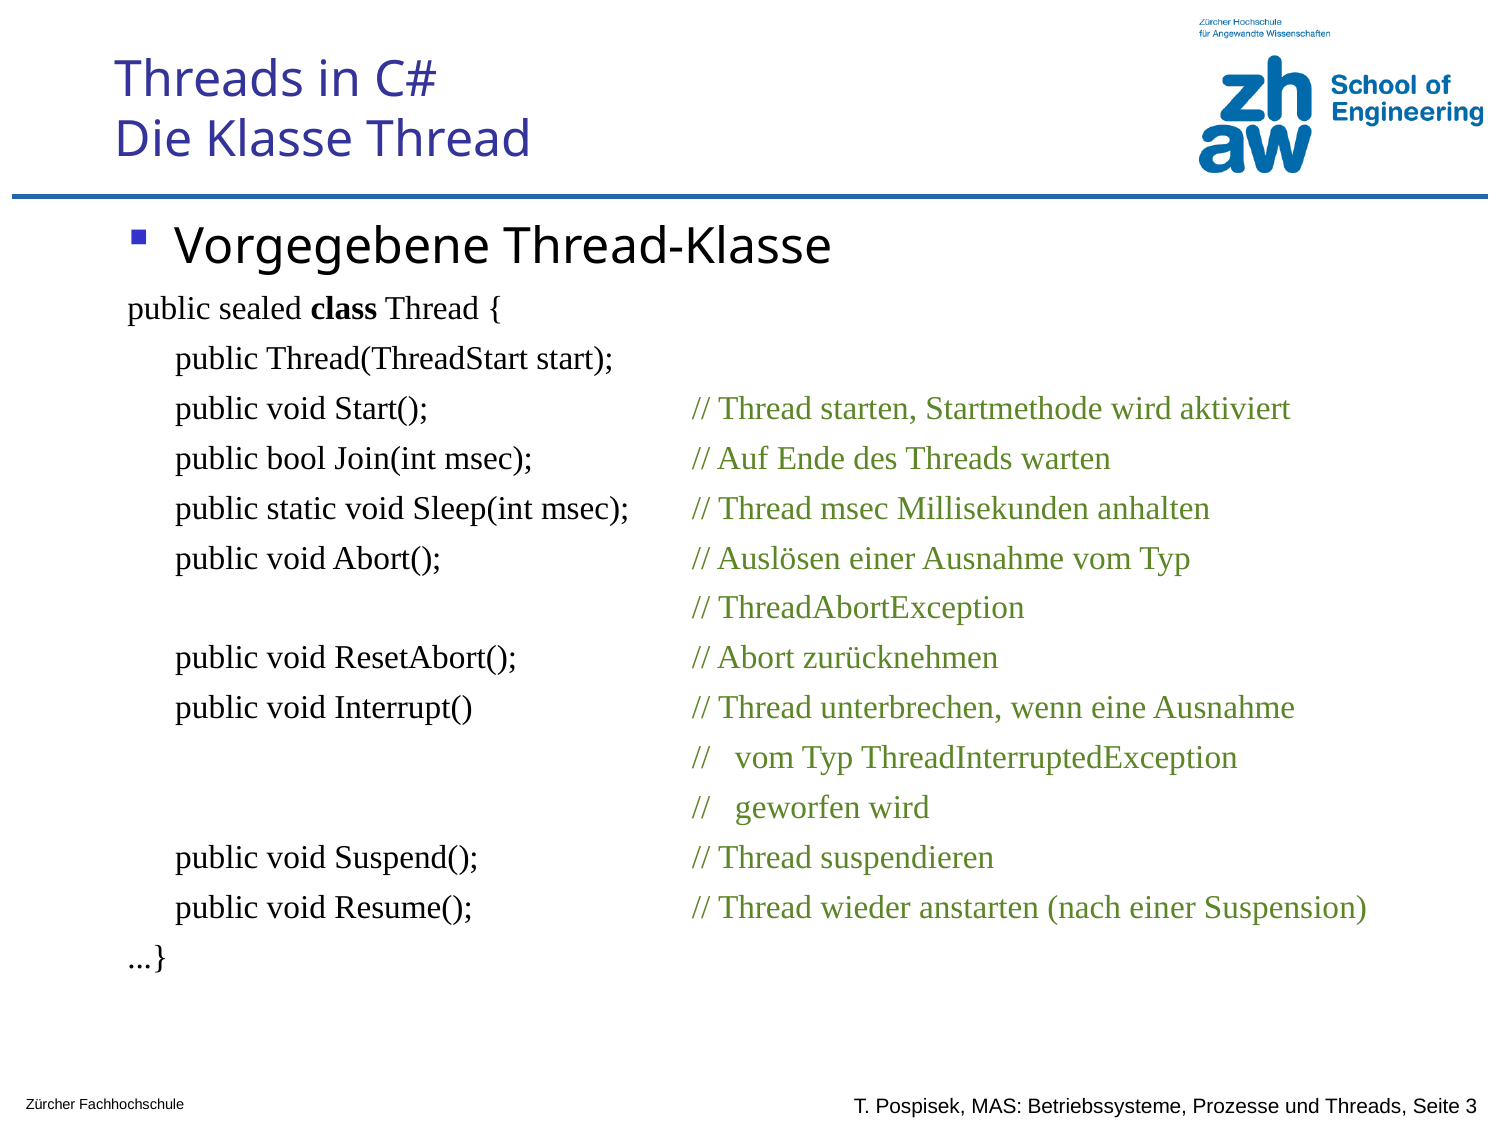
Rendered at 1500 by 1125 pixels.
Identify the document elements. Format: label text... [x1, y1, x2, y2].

text_box Vorgegebene Thread-Klasse [112, 200, 1375, 278]
text_box public sealed class Thread { public Thread(ThreadStart start); public void Start(); // Thread starten, Startmethode wird aktiviert public bool Join(int msec); // Auf Ende des Threads warten public static void Sleep(int msec); // Thread msec Millisekunden anhalten public void Abort(); // Auslösen einer Ausnahme vom Typ // ThreadAbortException public void ResetAbort(); // Abort zurücknehmen public void Interrupt() // Thread unterbrechen, wenn eine Ausnahme // vom Typ ThreadInterruptedException // geworfen wird public void Suspend(); // Thread suspendieren public void Resume(); // Thread wieder anstarten (nach einer Suspension) ...} [112, 278, 1400, 983]
picture [1199, 19, 1483, 173]
title Threads in C# Die Klasse Thread [99, 50, 1379, 163]
